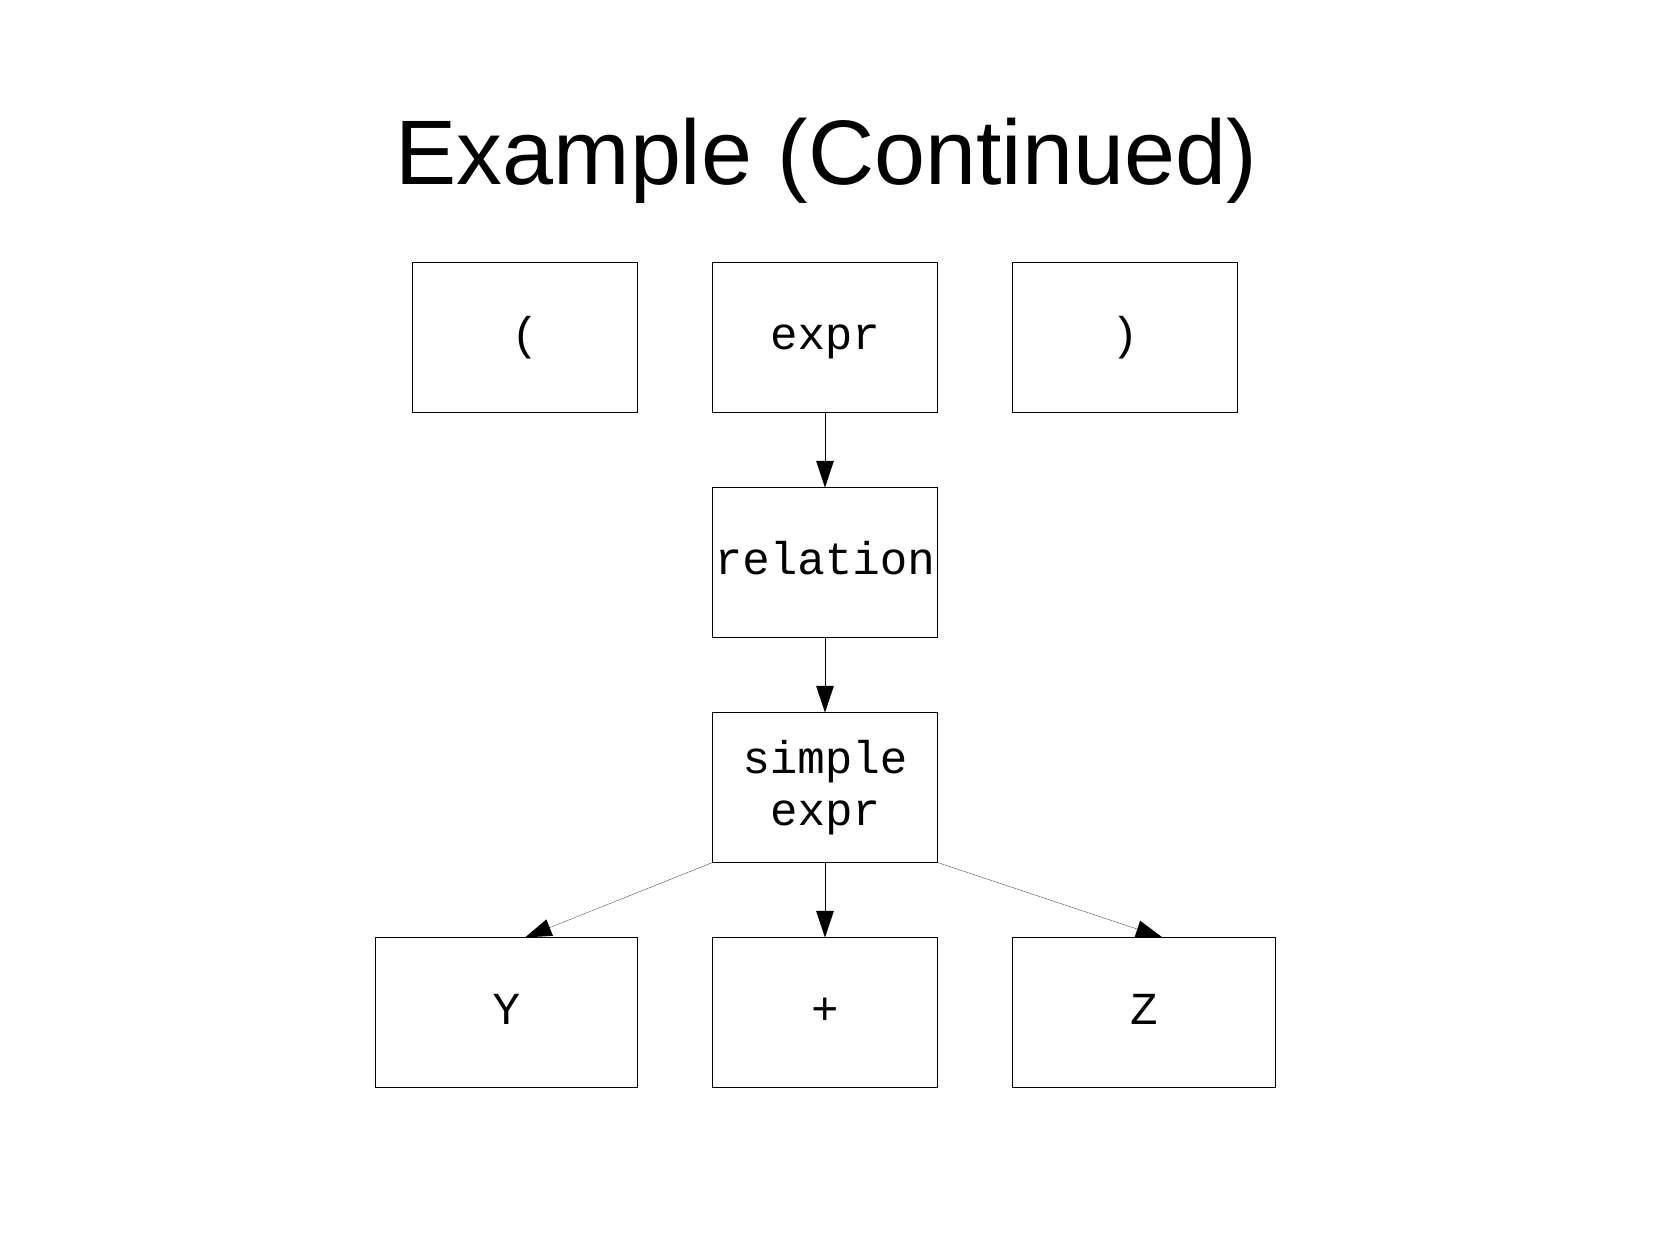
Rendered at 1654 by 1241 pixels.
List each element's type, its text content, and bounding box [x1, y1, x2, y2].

text_box expr [712, 262, 938, 413]
text_box + [712, 937, 938, 1088]
text_box Z [1012, 937, 1276, 1088]
text_box ( [412, 262, 638, 413]
text_box ) [1012, 262, 1238, 413]
text_box relation [712, 487, 938, 638]
text_box simple expr [712, 712, 938, 863]
title Example (Continued) [82, 56, 1571, 250]
text_box Y [375, 937, 638, 1088]
